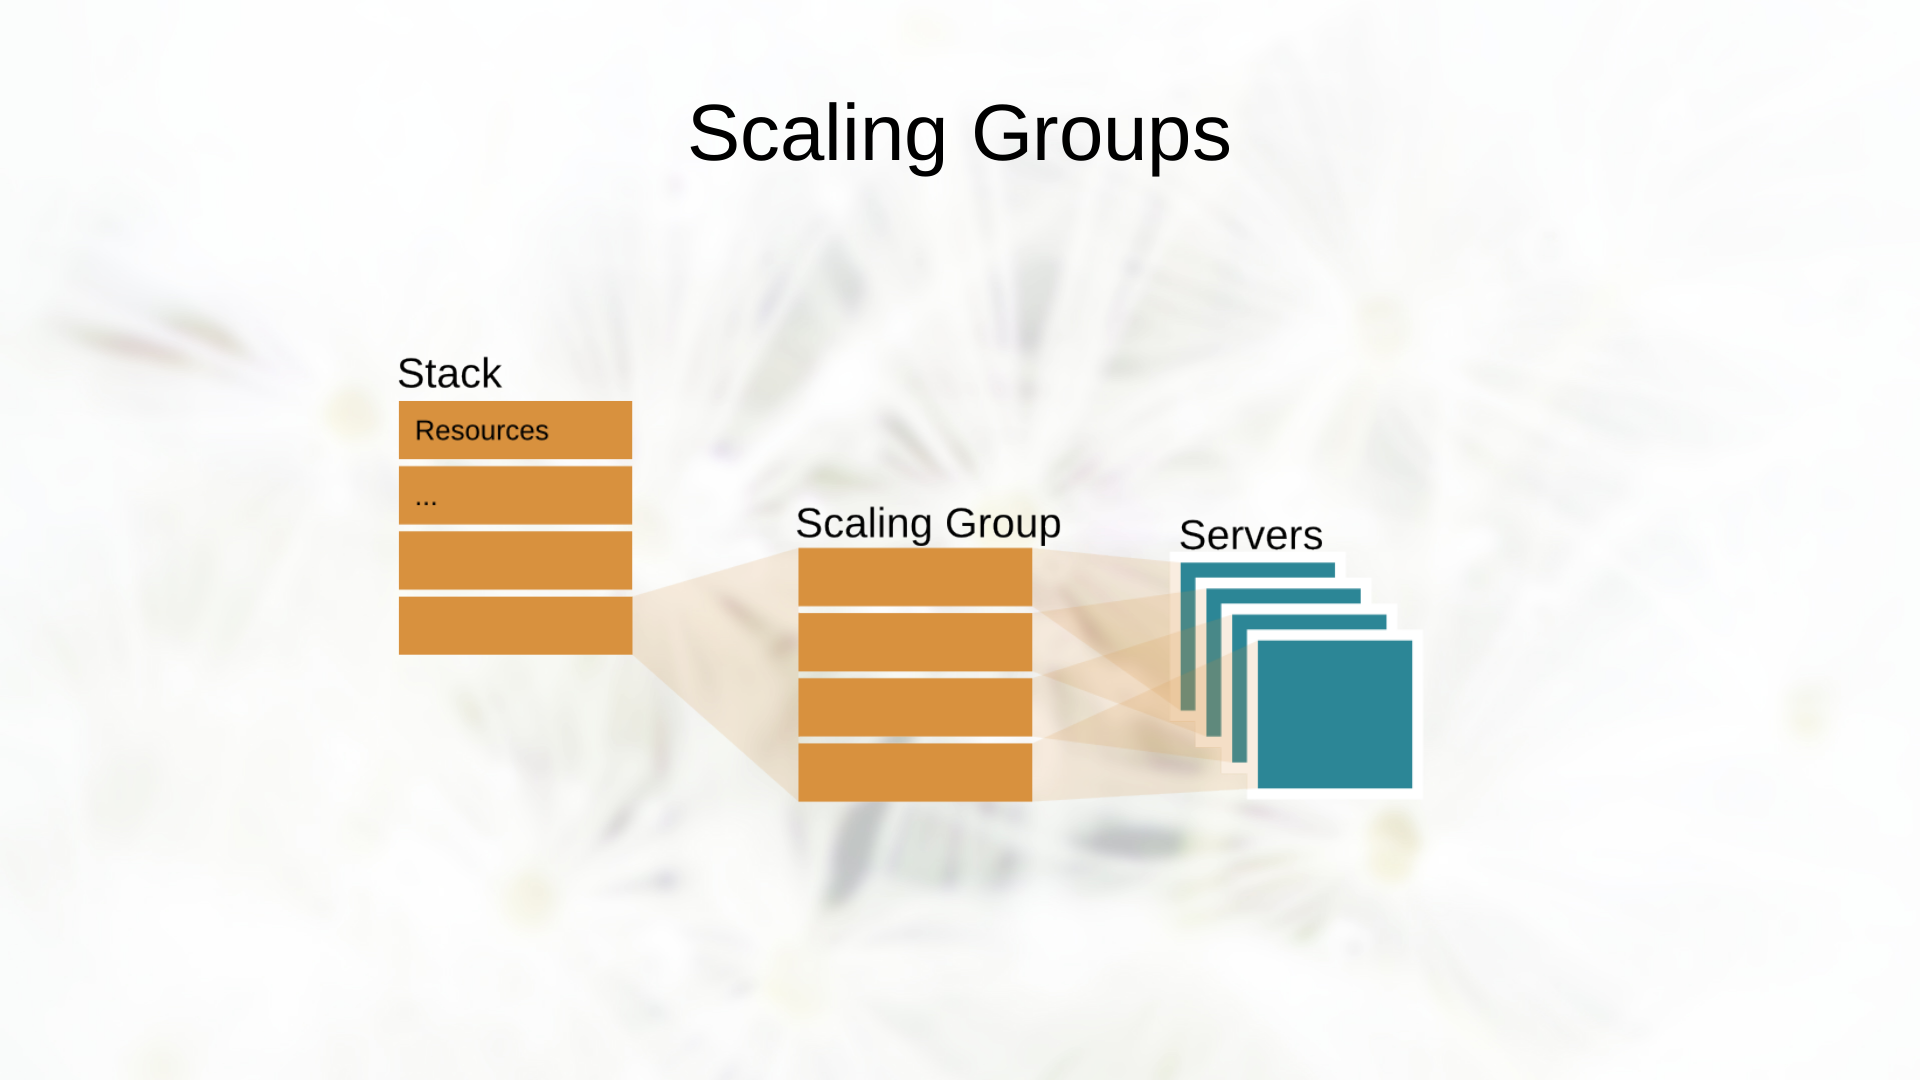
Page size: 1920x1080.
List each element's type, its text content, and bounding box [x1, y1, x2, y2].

title Scaling Groups [95, 42, 1824, 224]
picture [0, 0, 1920, 1080]
